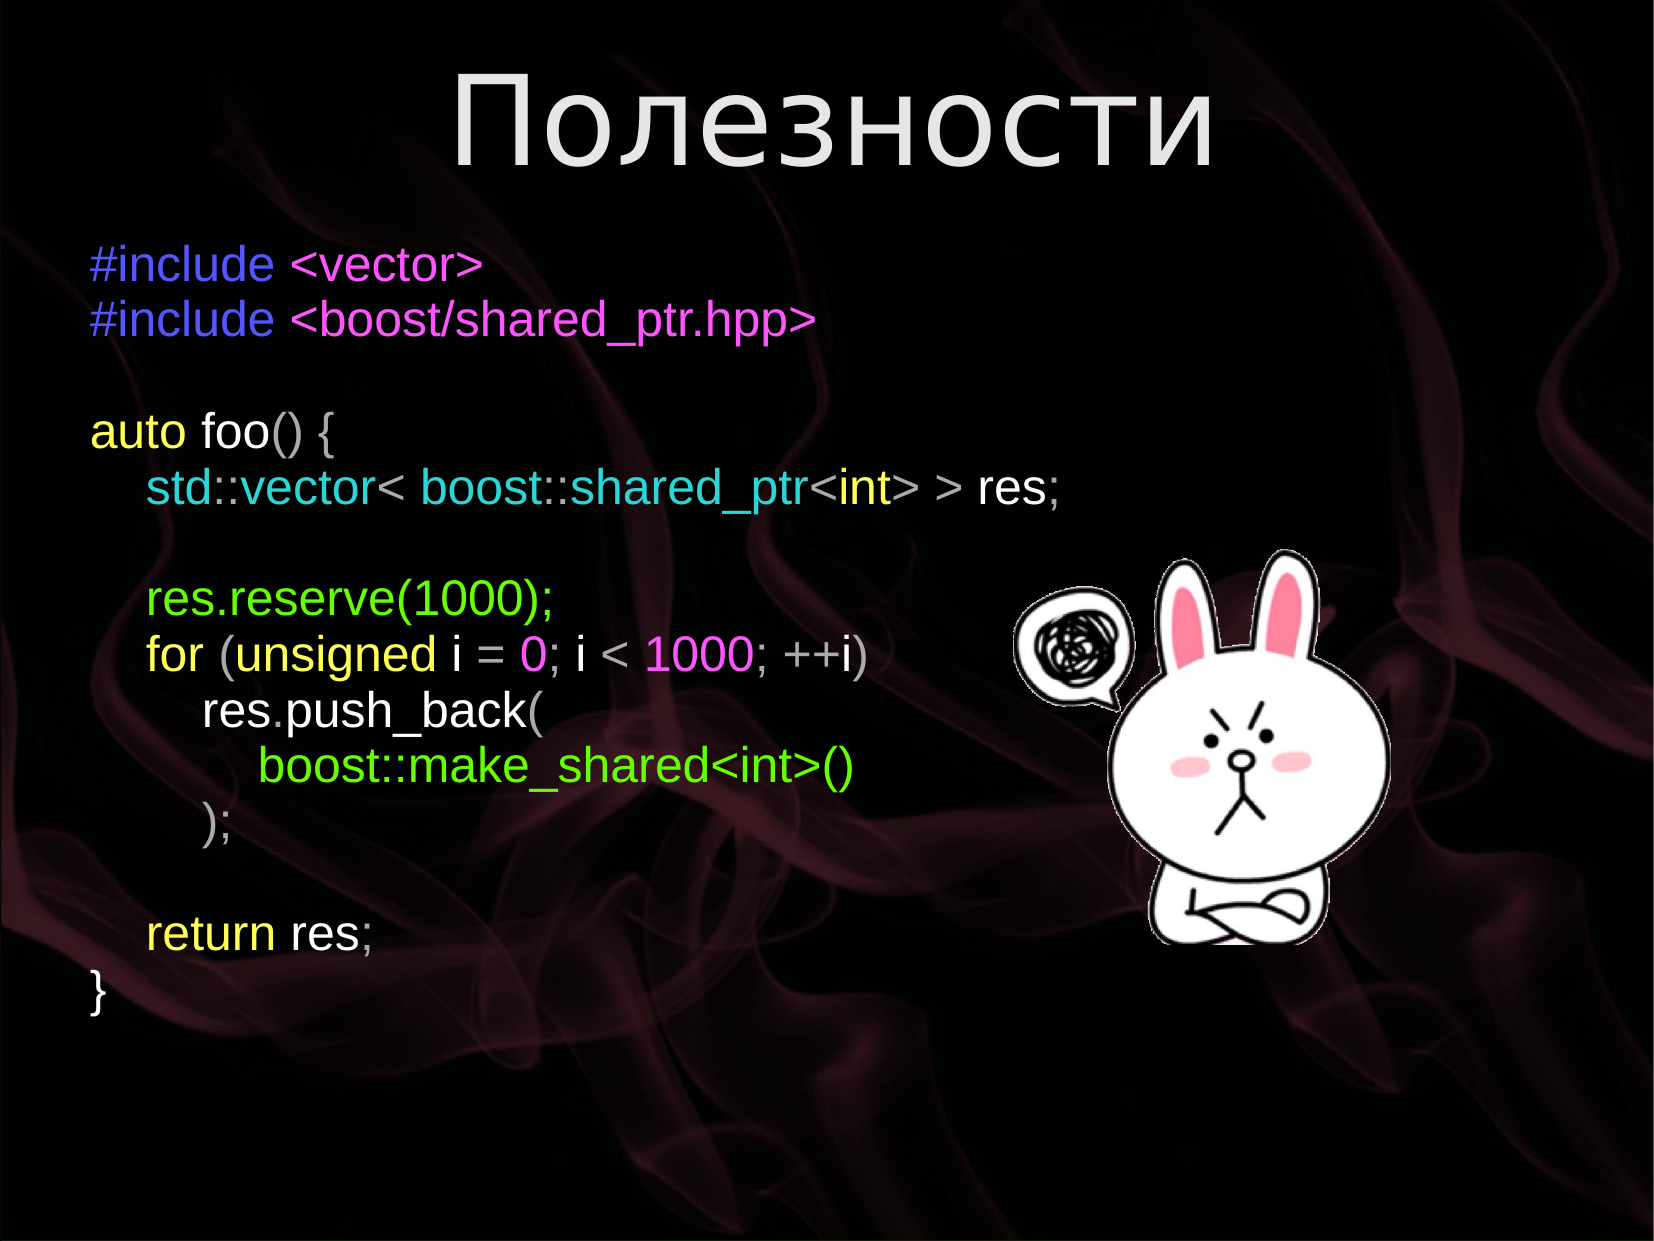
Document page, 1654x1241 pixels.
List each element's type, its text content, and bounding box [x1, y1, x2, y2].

picture [0, 0, 1654, 1241]
text_box #include <vector> #include <boost/shared_ptr.hpp> auto foo() { std::vector< boost::shared_ptr<int> > res; res.reserve(1000); for (unsigned i = 0; i < 1000; ++i) res.push_back( boost::make_shared<int>() ); return res; } [75, 228, 1343, 1126]
title Полезности [90, 44, 1579, 200]
